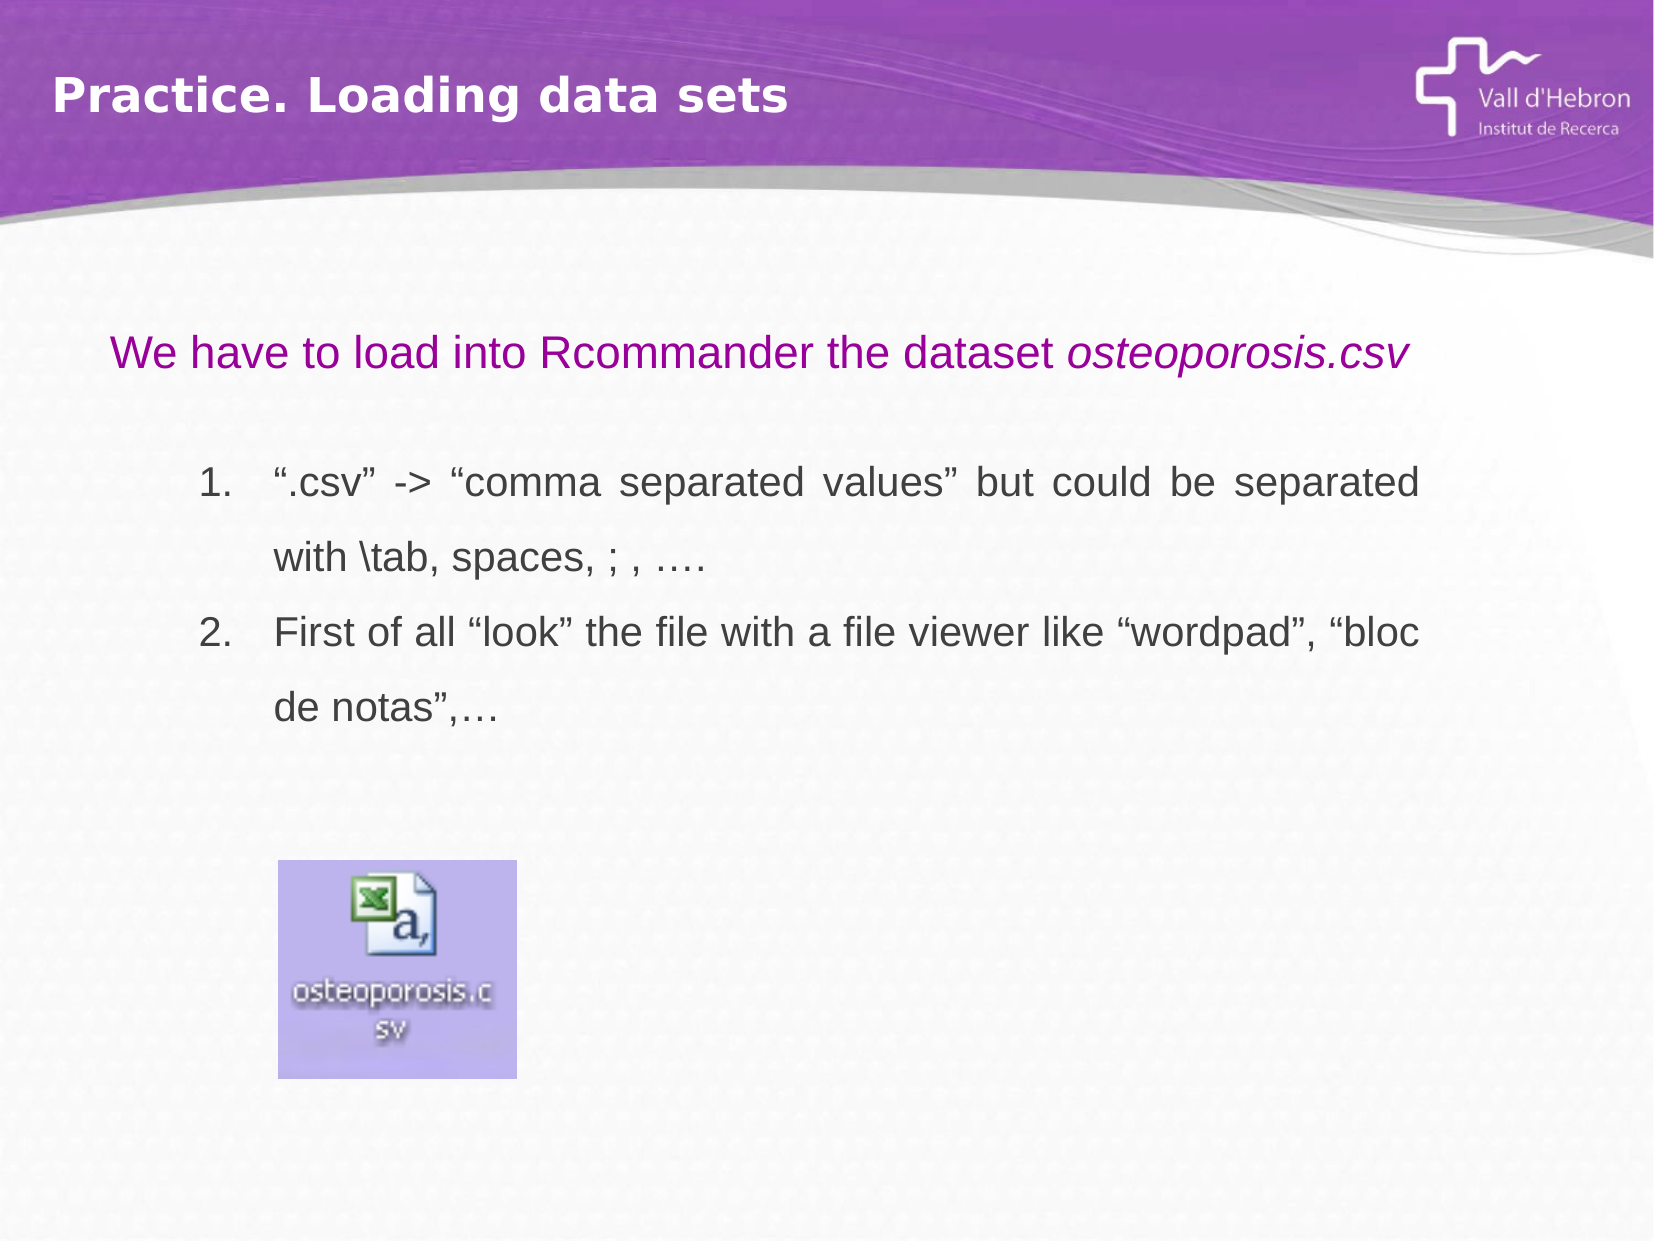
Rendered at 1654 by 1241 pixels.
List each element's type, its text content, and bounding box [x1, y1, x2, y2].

text_box “.csv” -> “comma separated values” but could be separated with \tab, spaces, ; , …. First of all “look” the file with a file viewer like “wordpad”, “bloc de notas”,… [183, 422, 1436, 737]
text_box Practice. Loading data sets [51, 67, 791, 134]
picture [0, 0, 1654, 1241]
text_box We have to load into Rcommander the dataset osteoporosis.csv [94, 315, 1501, 385]
